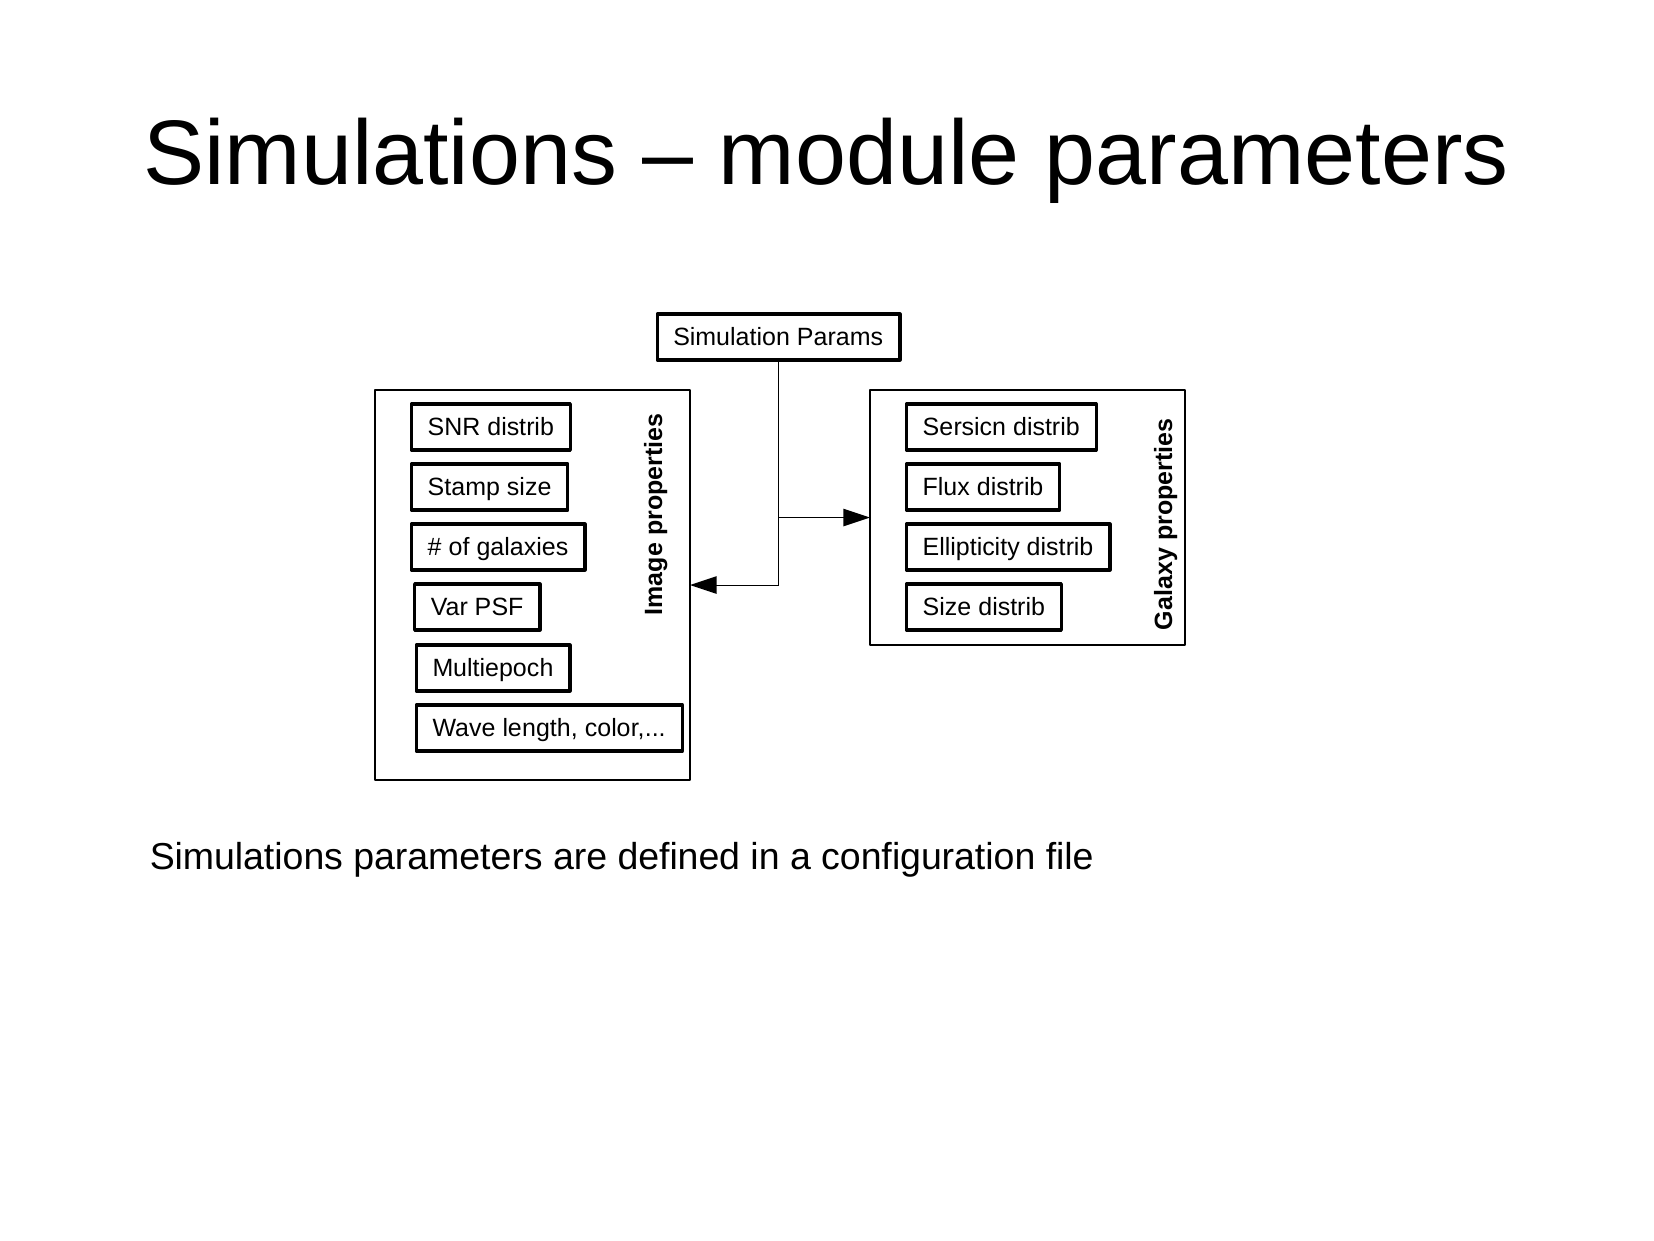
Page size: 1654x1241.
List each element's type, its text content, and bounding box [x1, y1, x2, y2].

text_box Simulation Params [657, 313, 901, 361]
title Simulations – module parameters [82, 49, 1571, 257]
text_box Galaxy properties [1141, 403, 1186, 646]
text_box Stamp size [411, 463, 568, 511]
text_box Sersicn distrib [906, 403, 1097, 451]
text_box Flux distrib [906, 463, 1060, 511]
text_box SNR distrib [411, 403, 571, 451]
text_box Multiepoch [416, 645, 571, 692]
text_box Wave length, color,... [416, 705, 683, 752]
text_box Image properties [631, 398, 676, 631]
text_box # of galaxies [411, 523, 586, 571]
text_box Simulations parameters are defined in a configuration file [135, 828, 1109, 886]
text_box Var PSF [414, 583, 541, 631]
text_box Ellipticity distrib [906, 523, 1111, 571]
text_box Size distrib [906, 583, 1062, 631]
